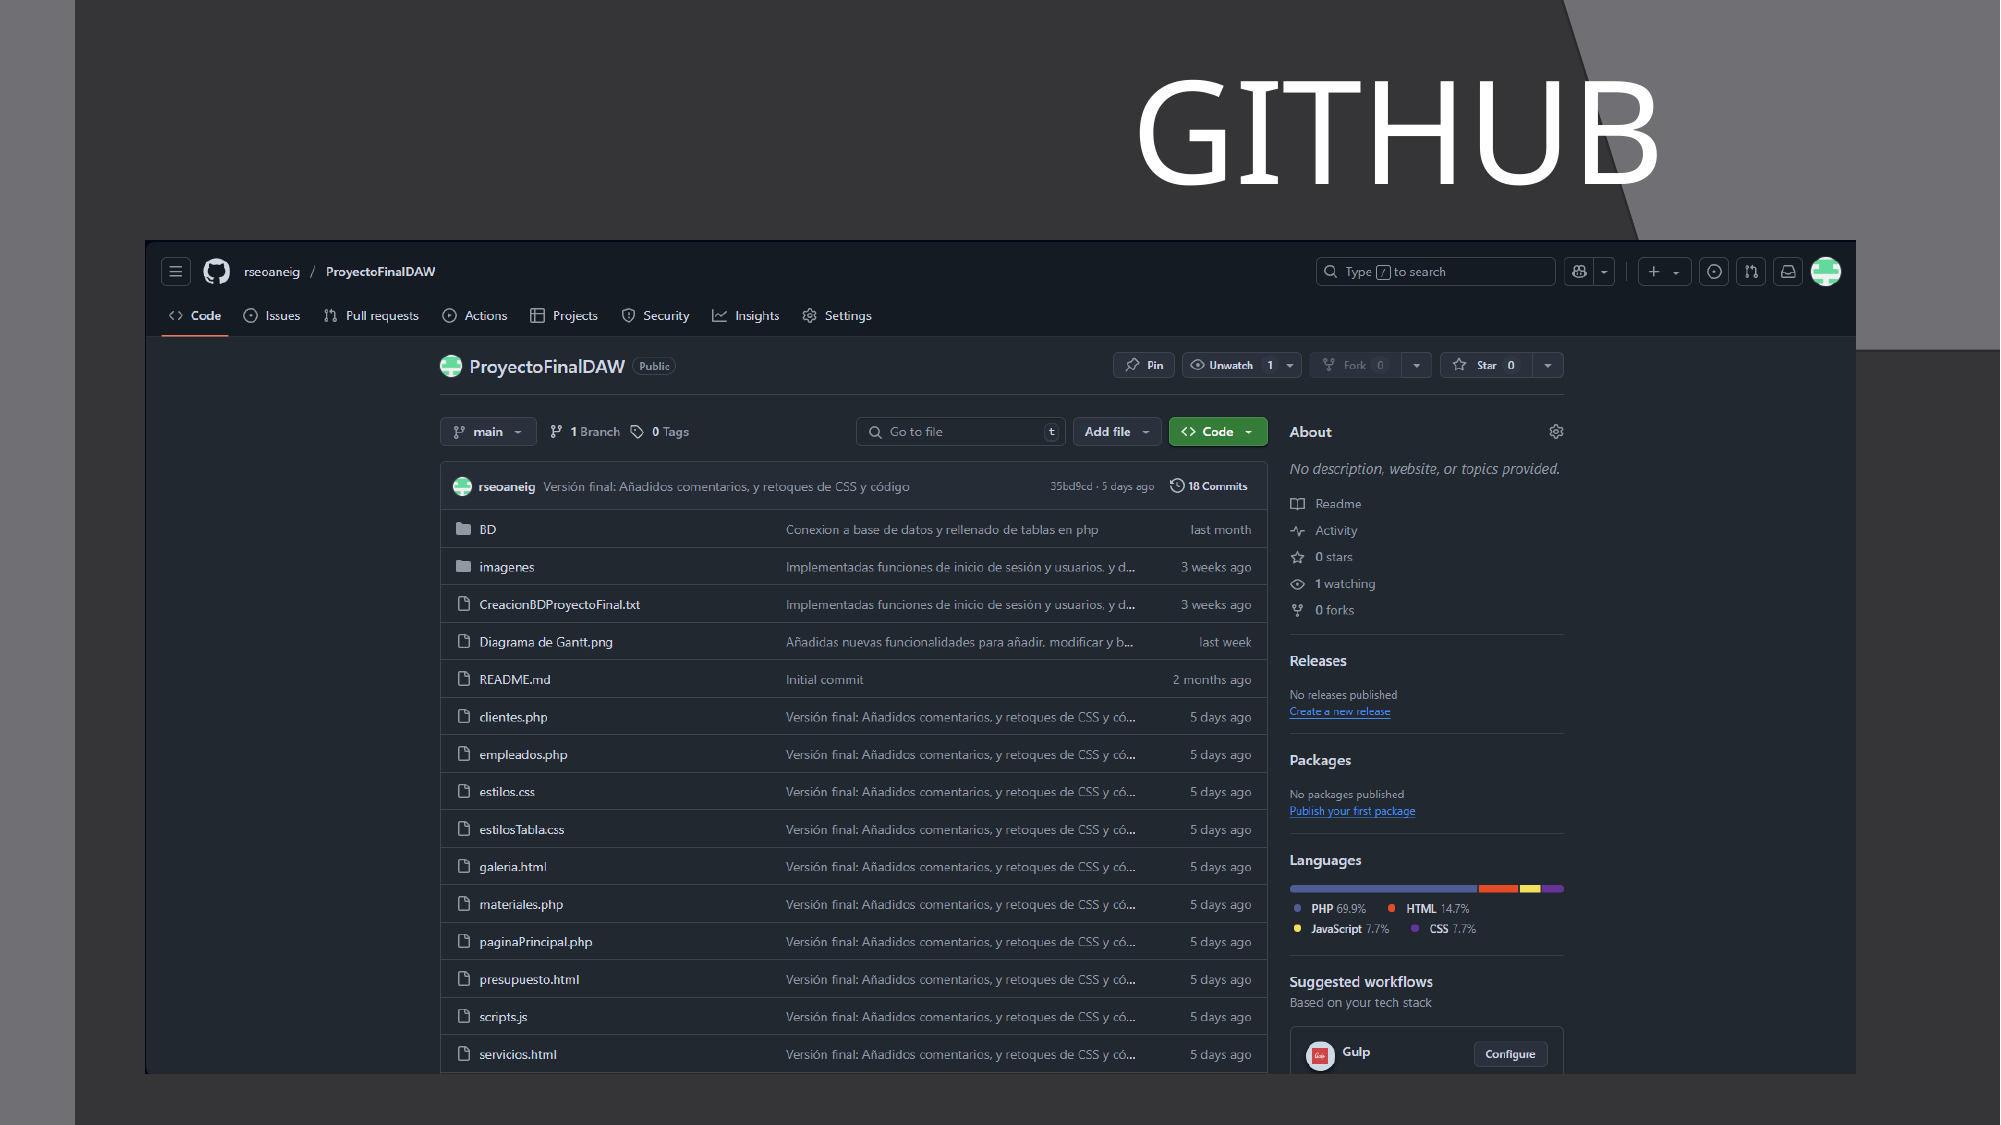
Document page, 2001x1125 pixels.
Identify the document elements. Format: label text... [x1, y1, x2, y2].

title GITHUB [1116, 22, 1690, 222]
picture [145, 240, 1856, 1075]
text_box [1562, 0, 2000, 351]
